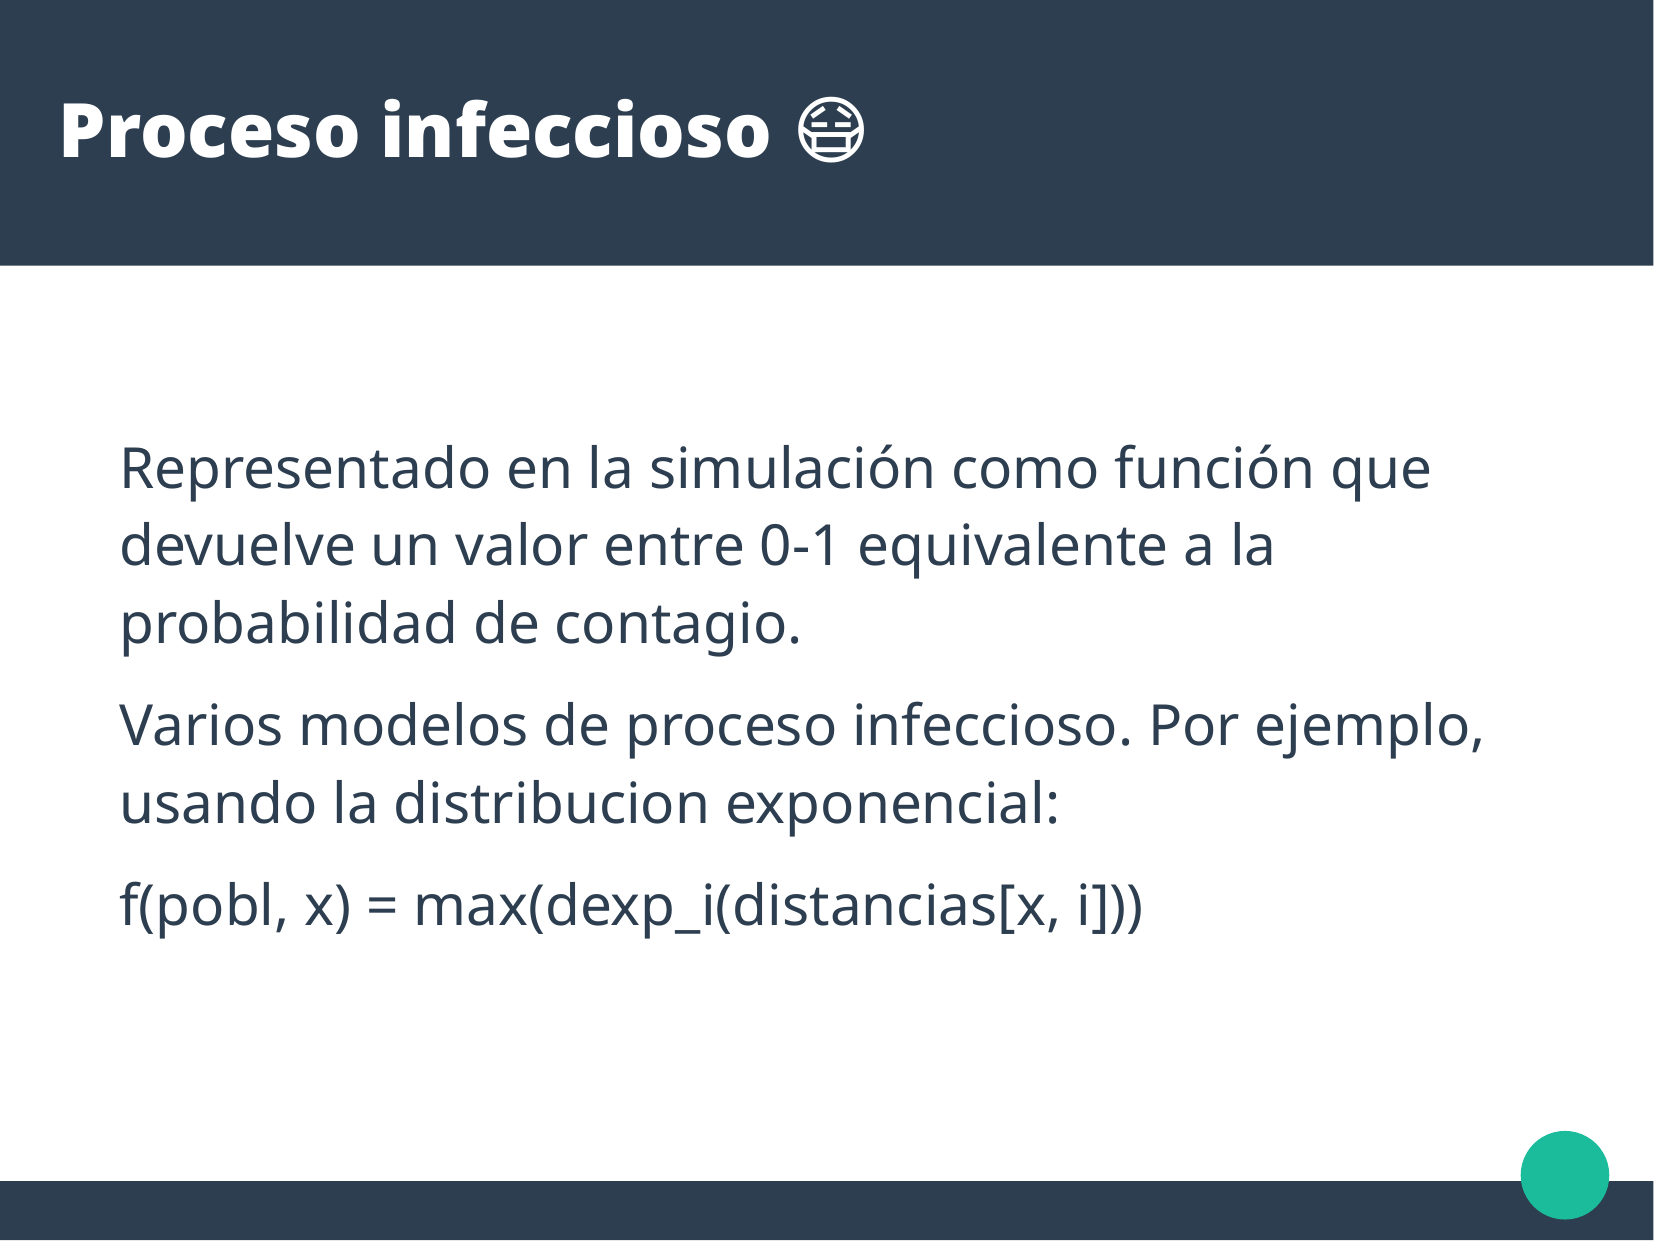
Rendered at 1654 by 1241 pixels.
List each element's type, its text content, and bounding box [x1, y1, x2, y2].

list Representado en la simulación como función que devuelve un valor entre 0-1 equivalente a la probabilidad de contagio. Varios modelos de proceso infeccioso. Por ejemplo, usando la distribucion exponencial: f(pobl, x) = max(dexp_i(distancias[x, i])) [59, 324, 1595, 1152]
title Proceso infeccioso 😷 [59, 49, 1595, 207]
